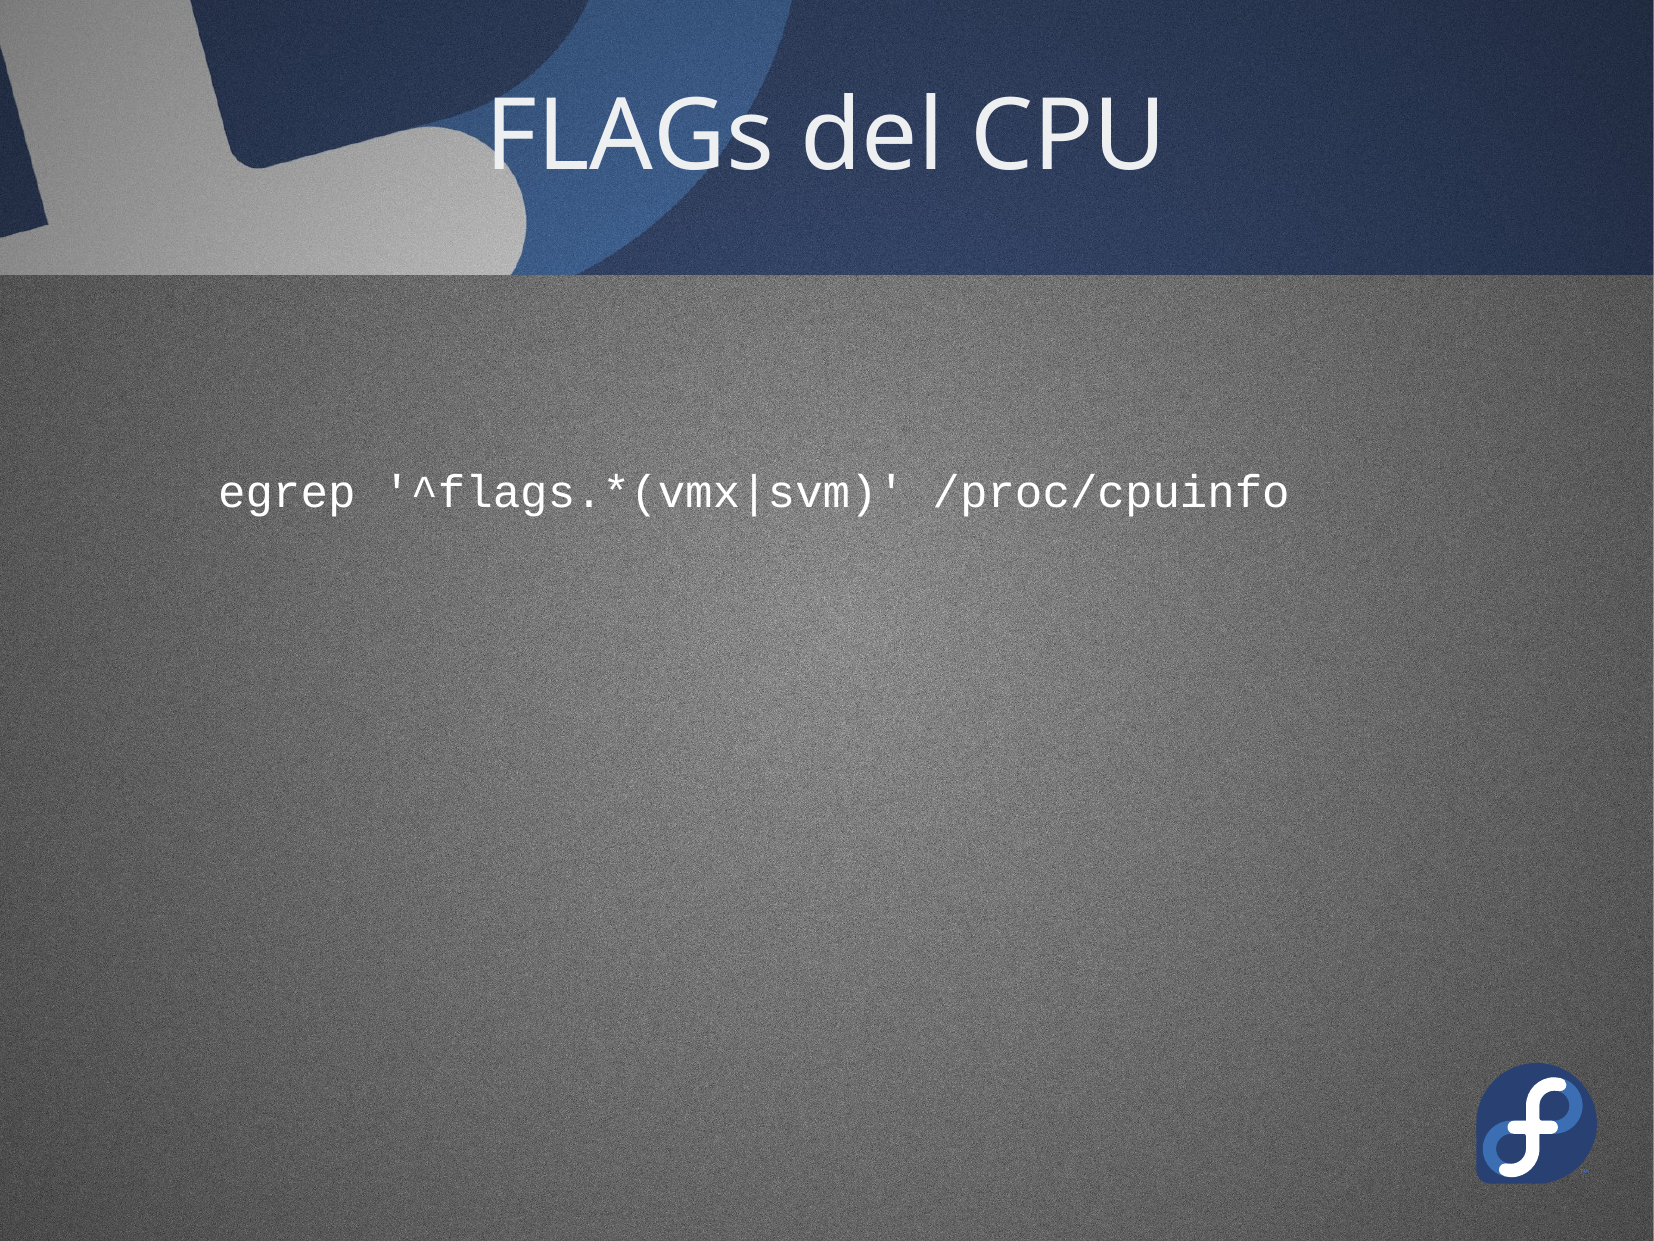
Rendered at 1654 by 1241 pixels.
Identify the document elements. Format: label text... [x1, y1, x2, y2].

picture [0, 0, 1654, 1241]
text_box egrep '^flags.*(vmx|svm)' /proc/cpuinfo [203, 401, 1430, 1170]
text_box FLAGs del CPU [88, 29, 1565, 237]
